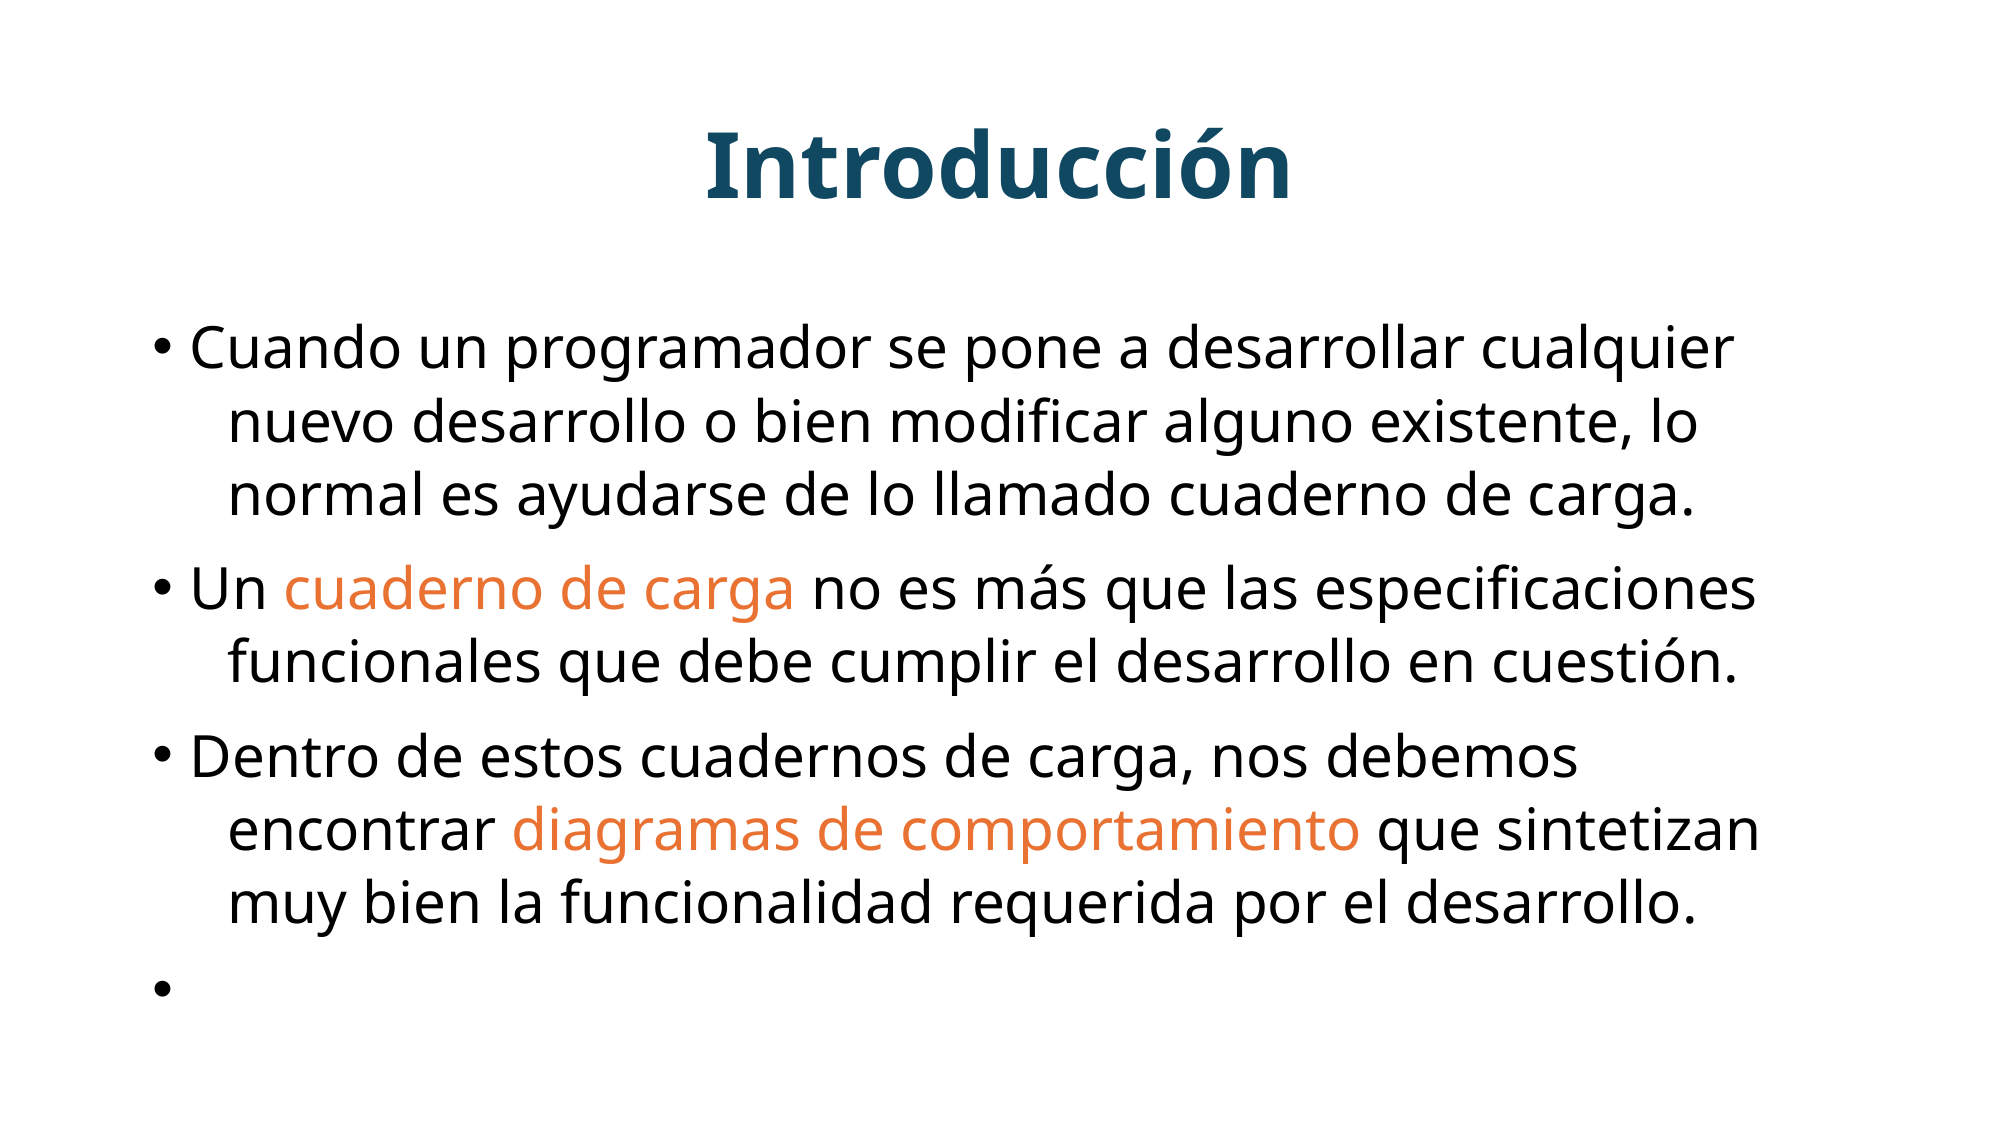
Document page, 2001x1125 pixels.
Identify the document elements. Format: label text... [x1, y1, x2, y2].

title Introducción [137, 59, 1863, 278]
list Cuando un programador se pone a desarrollar cualquier nuevo desarrollo o bien modificar alguno existente, lo normal es ayudarse de lo llamado cuaderno de carga. Un cuaderno de carga no es más que las especificaciones funcionales que debe cumplir el desarrollo en cuestión. Dentro de estos cuadernos de carga, nos debemos encontrar diagramas de comportamiento que sintetizan muy bien la funcionalidad requerida por el desarrollo. [137, 299, 1863, 1014]
